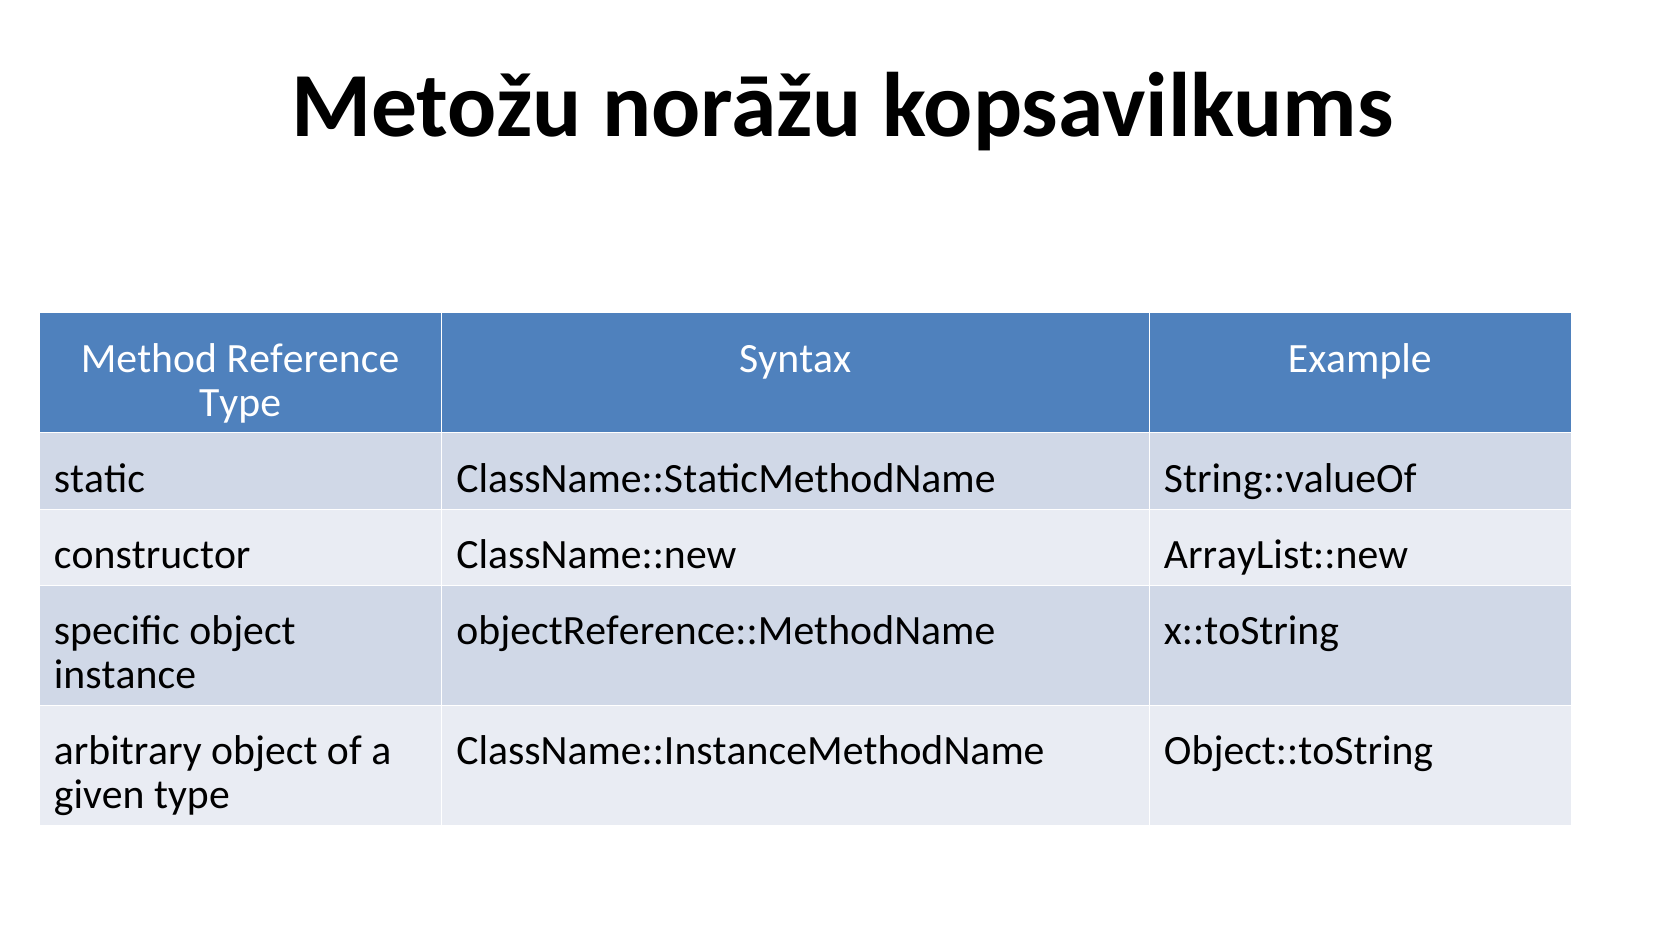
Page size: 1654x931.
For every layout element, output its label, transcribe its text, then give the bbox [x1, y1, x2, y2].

table_cell static [40, 433, 441, 509]
table_cell constructor [40, 510, 441, 585]
table_cell x::toString [1150, 586, 1571, 705]
table_cell ClassName::new [442, 510, 1149, 585]
table_cell objectReference::MethodName [442, 586, 1149, 705]
table_header Syntax [442, 313, 1149, 432]
table_cell String::valueOf [1150, 433, 1571, 509]
table_cell ArrayList::new [1150, 510, 1571, 585]
table_header Method Reference Type [40, 313, 441, 432]
table_cell arbitrary object of a given type [40, 706, 441, 825]
table_header Example [1150, 313, 1571, 432]
table_cell ClassName::StaticMethodName [442, 433, 1149, 509]
title Metožu norāžu kopsavilkums [82, 37, 1571, 193]
table_cell specific object instance [40, 586, 441, 705]
table_cell Object::toString [1150, 706, 1571, 825]
table_cell ClassName::InstanceMethodName [442, 706, 1149, 825]
